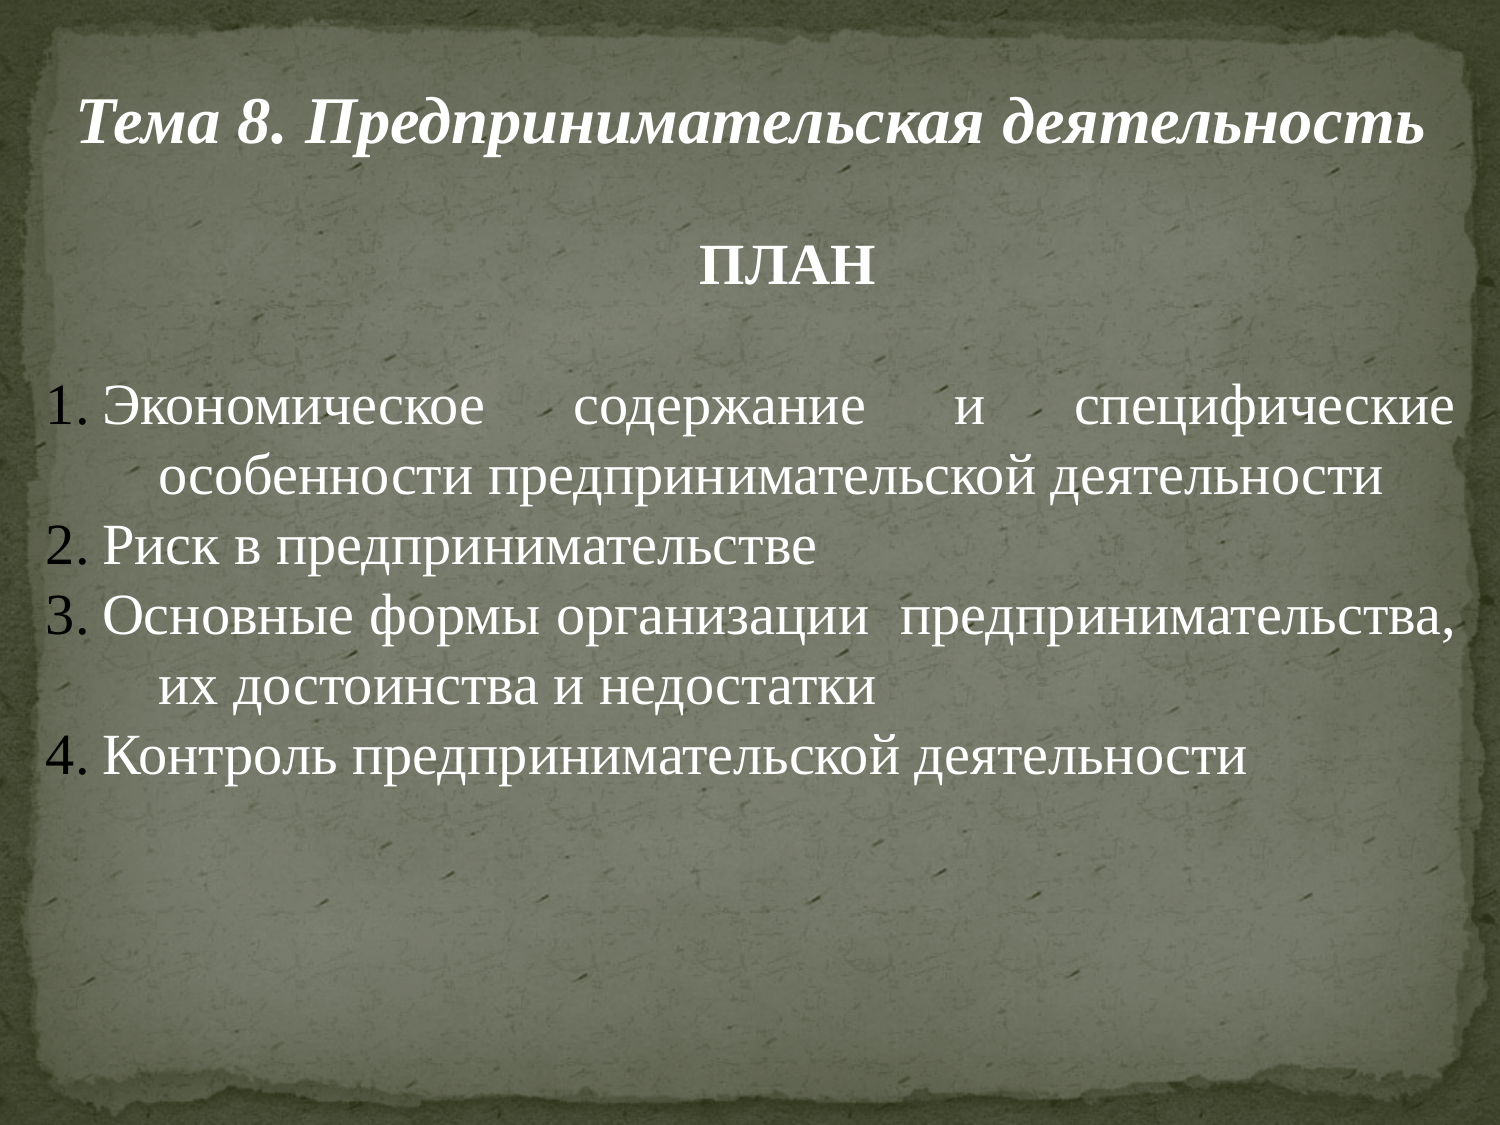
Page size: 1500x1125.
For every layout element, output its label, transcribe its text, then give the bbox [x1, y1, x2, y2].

text_box Тема 8. Предпринимательская деятельность ПЛАН Экономическое содержание и специфические особенности предпринимательской деятельности Риск в предпринимательстве Основные формы организации предпринимательства, их достоинства и недостатки Контроль предпринимательской деятельности [31, 69, 1471, 864]
